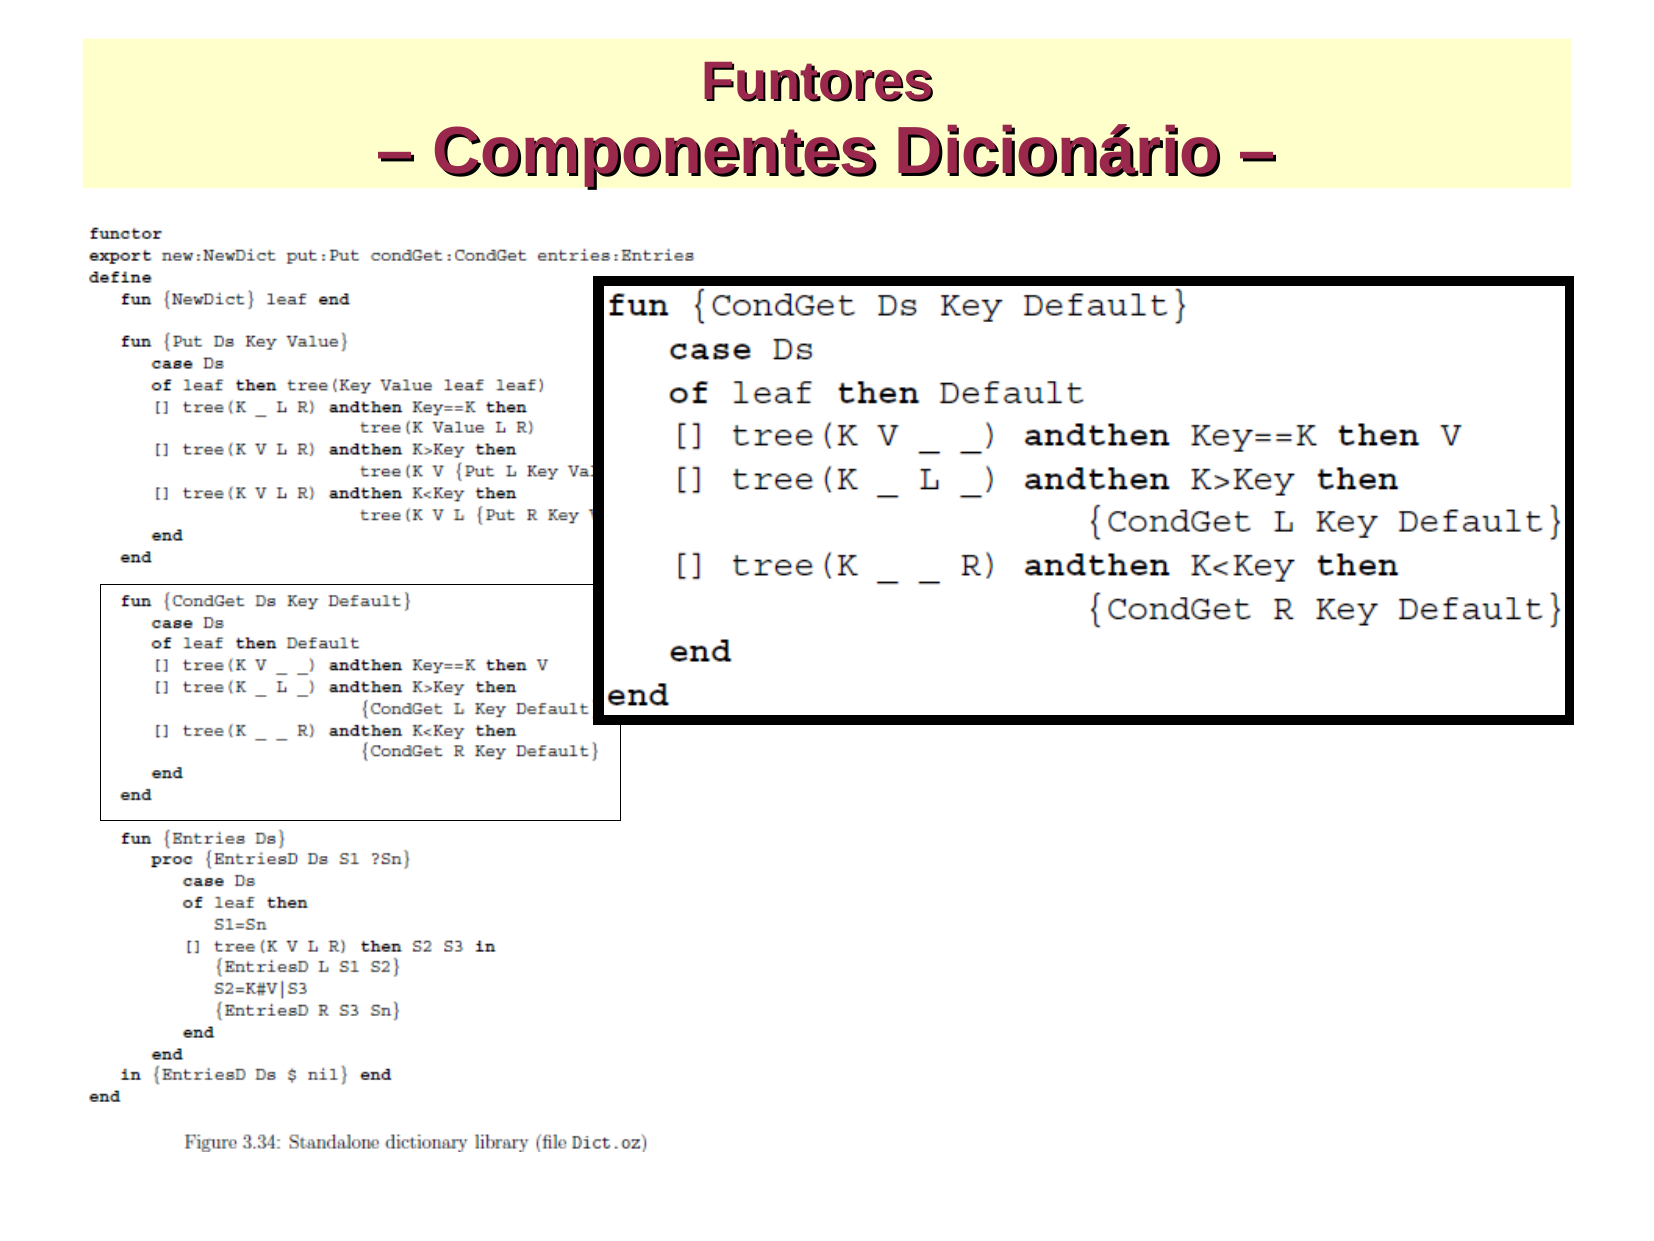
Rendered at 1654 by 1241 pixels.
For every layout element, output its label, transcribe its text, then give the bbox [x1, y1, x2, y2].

picture [88, 225, 698, 1152]
picture [604, 286, 1565, 715]
title Funtores – Componentes Dicionário – [82, 38, 1571, 189]
text_box [100, 276, 1574, 821]
